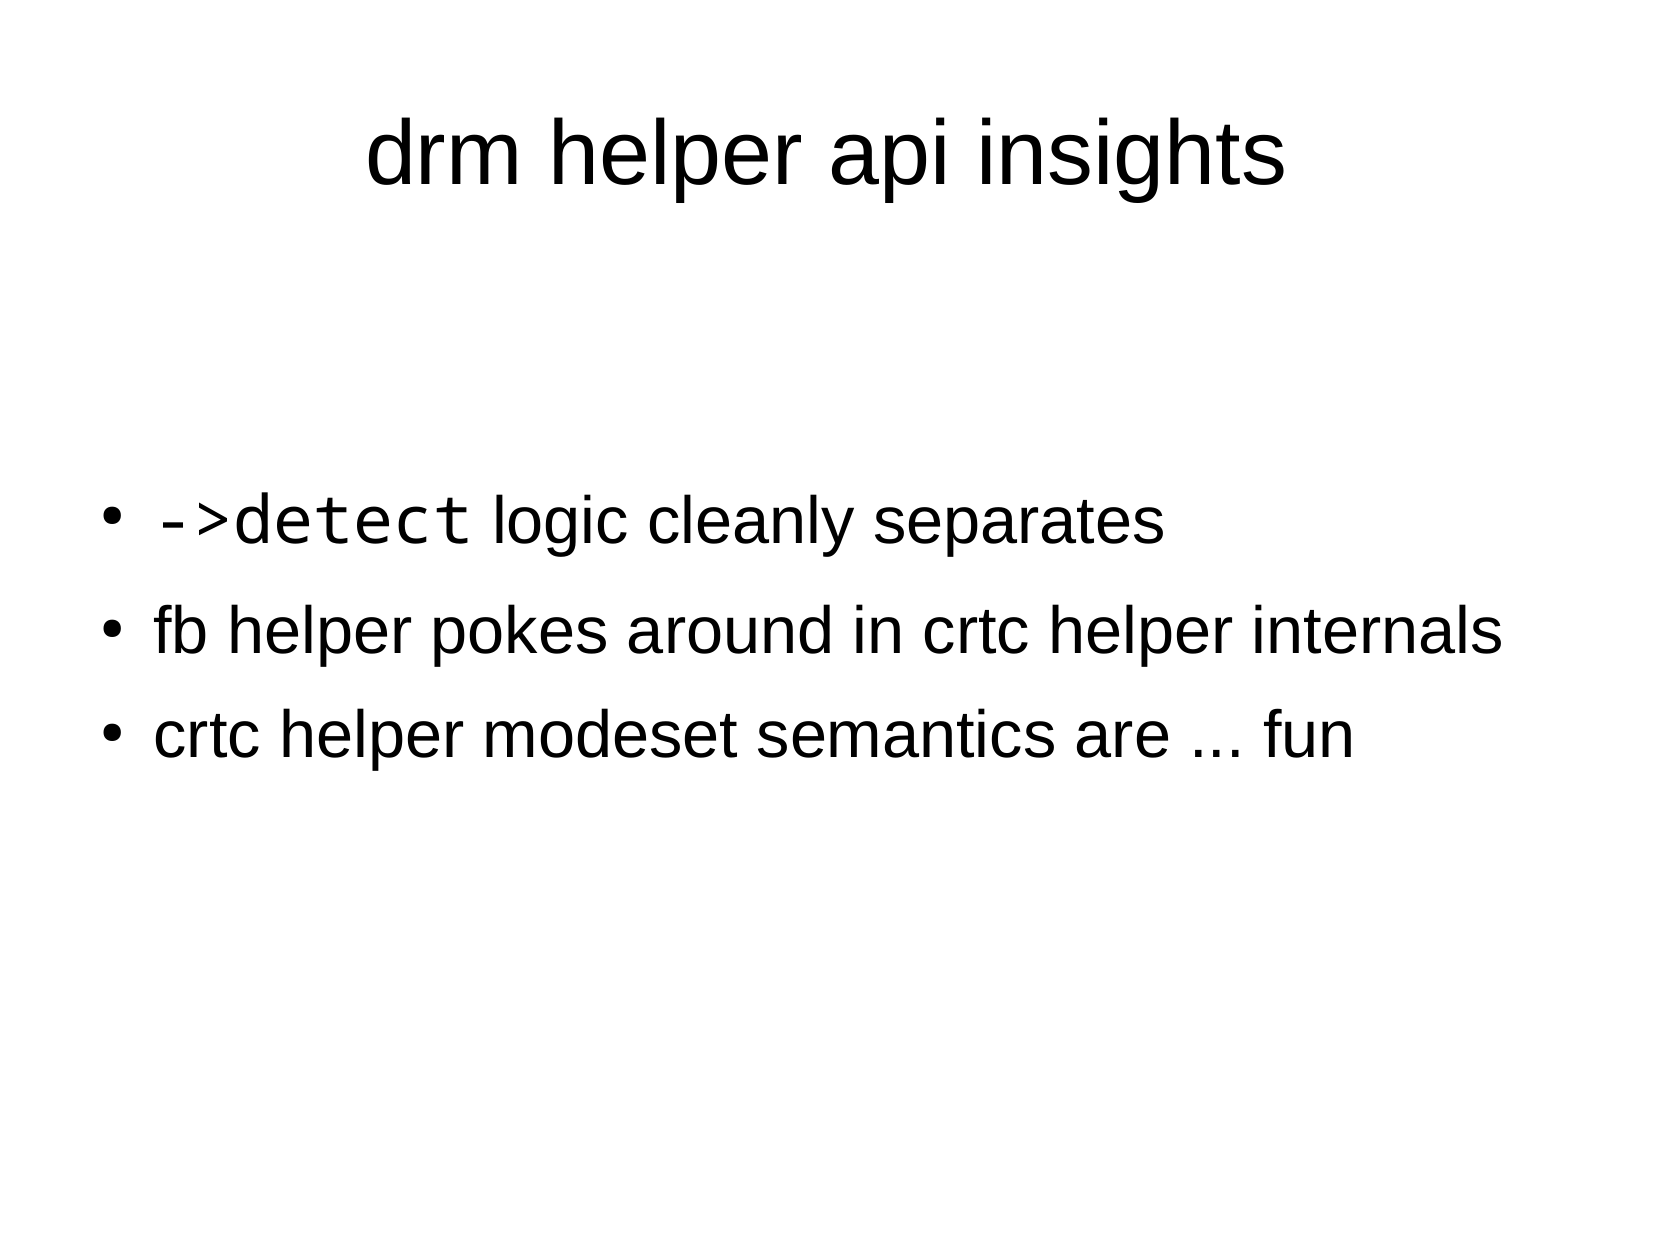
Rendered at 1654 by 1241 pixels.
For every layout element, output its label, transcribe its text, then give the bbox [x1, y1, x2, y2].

title drm helper api insights [82, 49, 1571, 257]
list ->detect logic cleanly separates fb helper pokes around in crtc helper internals crtc helper modeset semantics are ... fun [82, 472, 1571, 1109]
